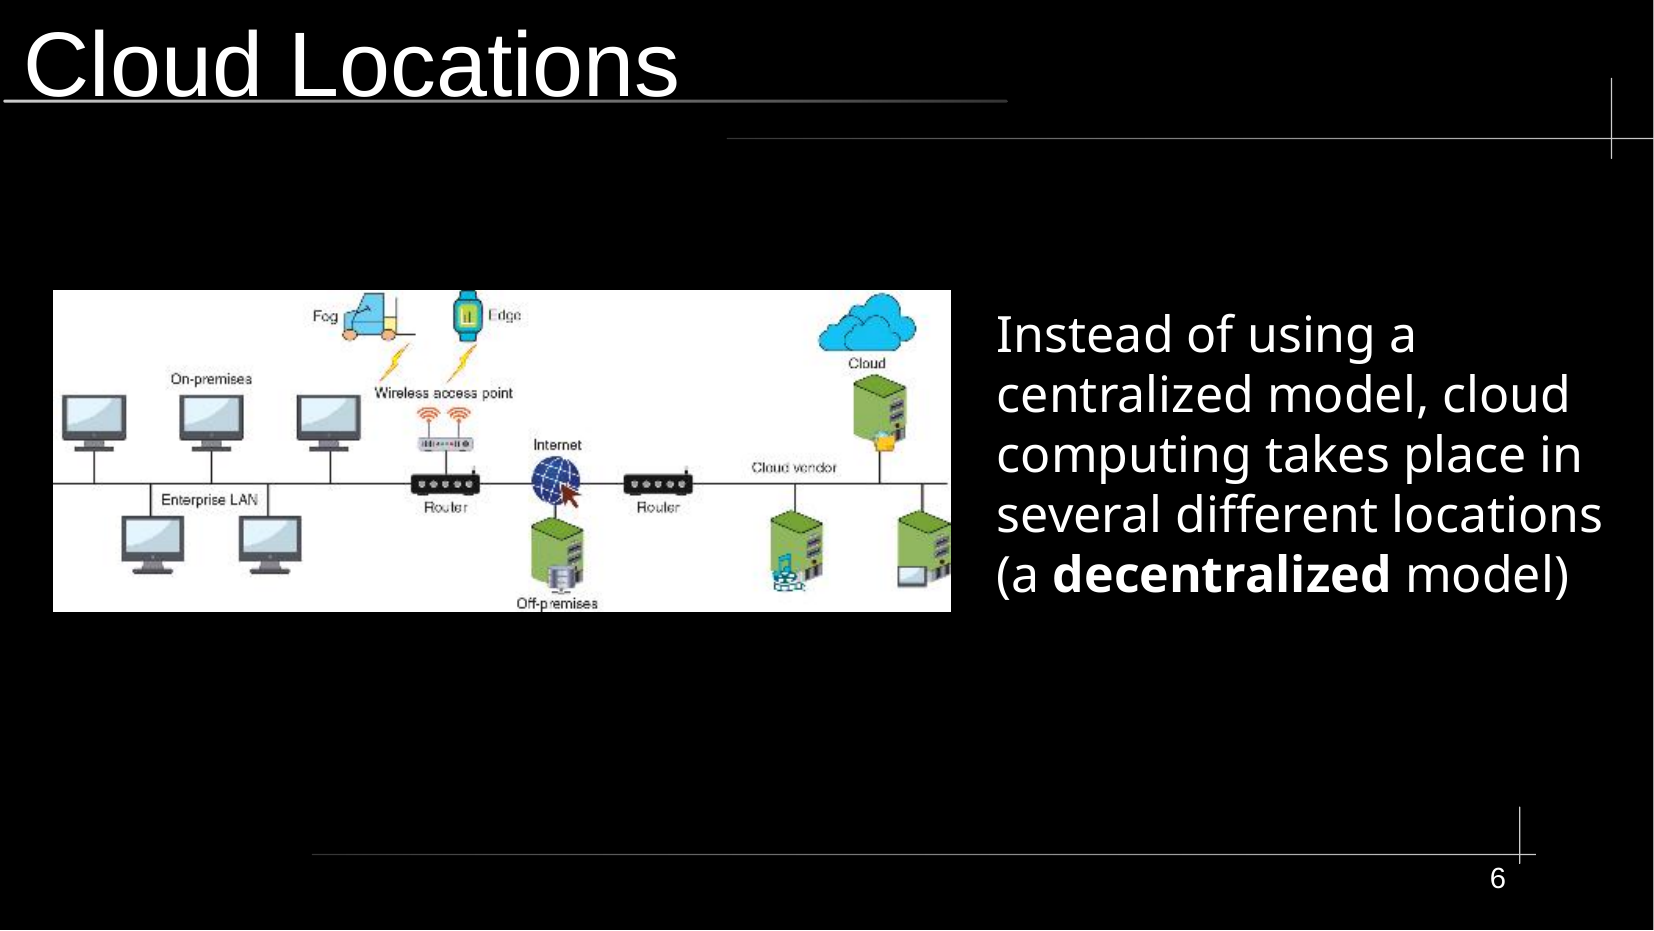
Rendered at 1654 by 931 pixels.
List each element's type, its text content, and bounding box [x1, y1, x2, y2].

picture [53, 290, 951, 612]
title Cloud Locations [23, 11, 1589, 119]
text_box Instead of using a centralized model, cloud computing takes place in several different locations (a decentralized model) [982, 294, 1621, 610]
